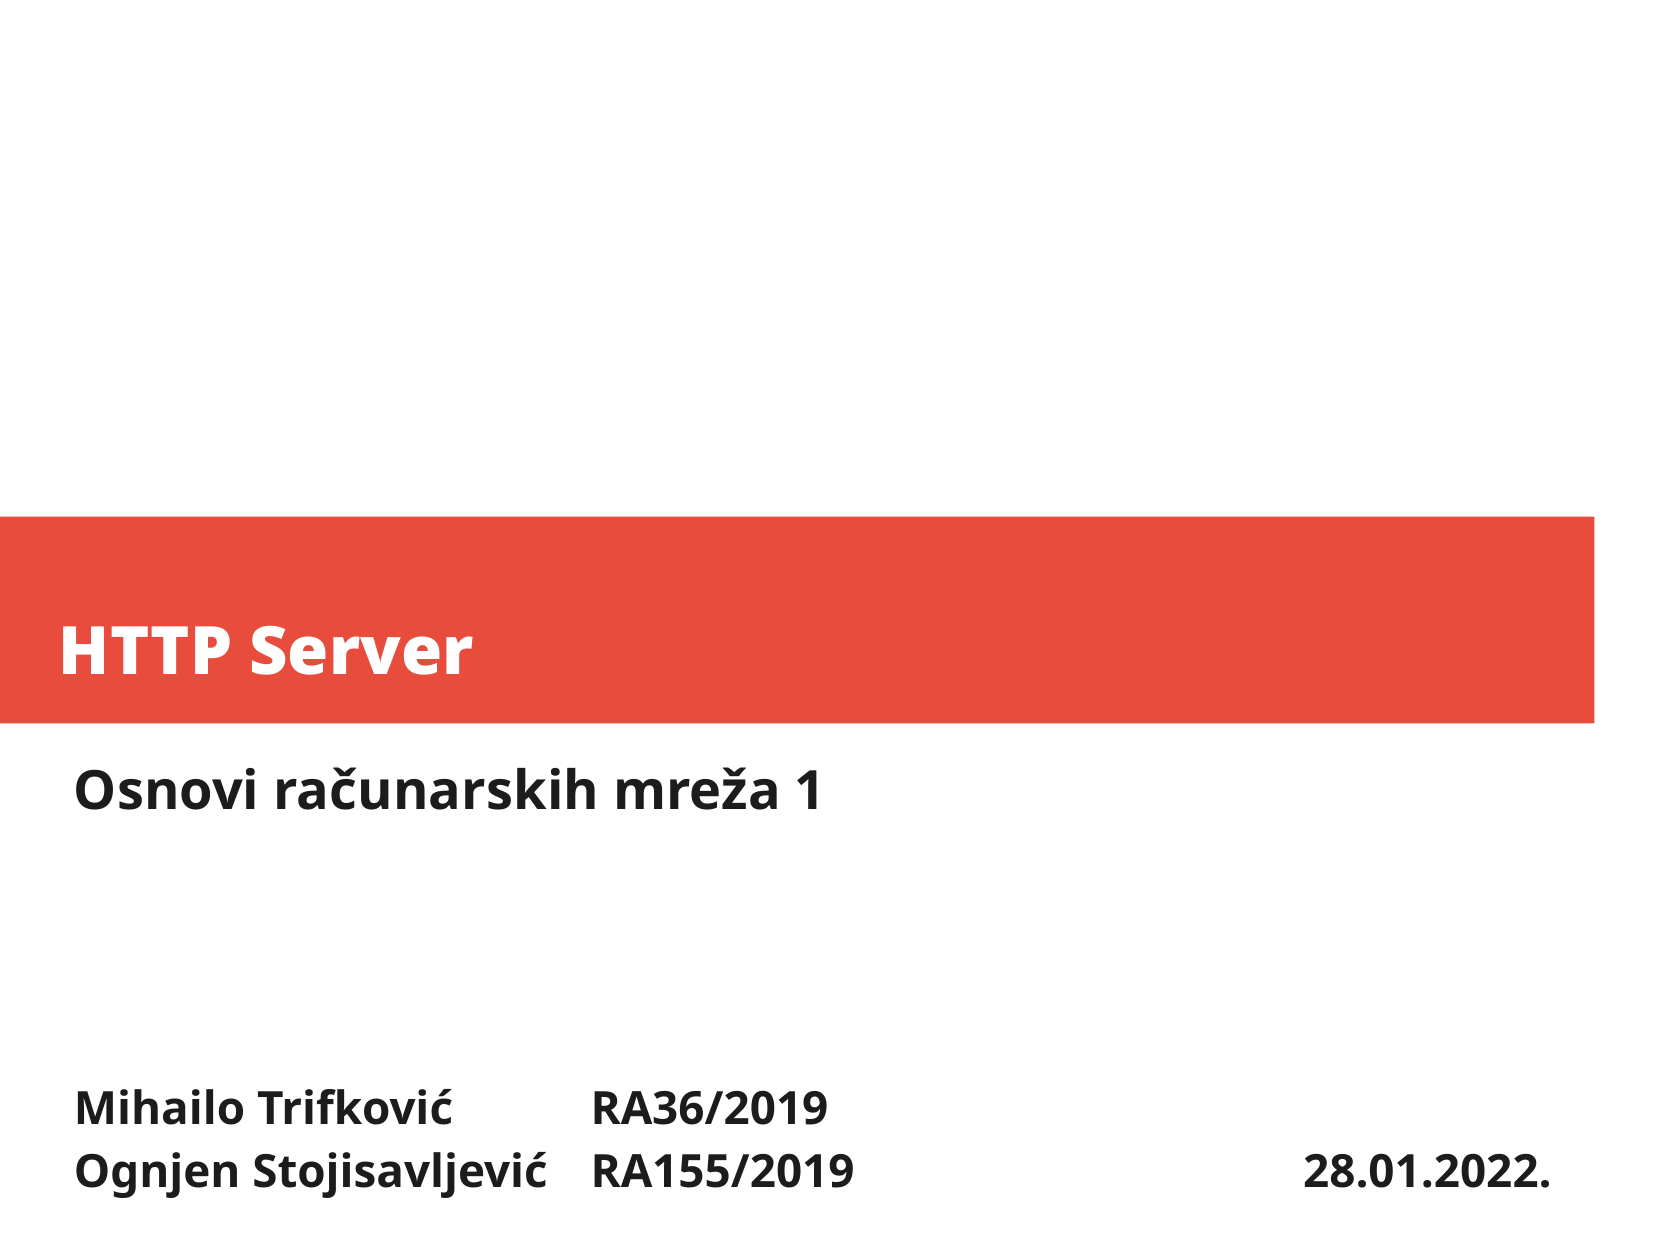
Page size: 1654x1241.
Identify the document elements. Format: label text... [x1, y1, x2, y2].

title HTTP Server [59, 546, 1595, 694]
subtitle Osnovi računarskih mreža 1 Mihailo Trifković RA36/2019 Ognjen Stojisavljević RA155/2019 28.01.2022. [73, 751, 1580, 1166]
